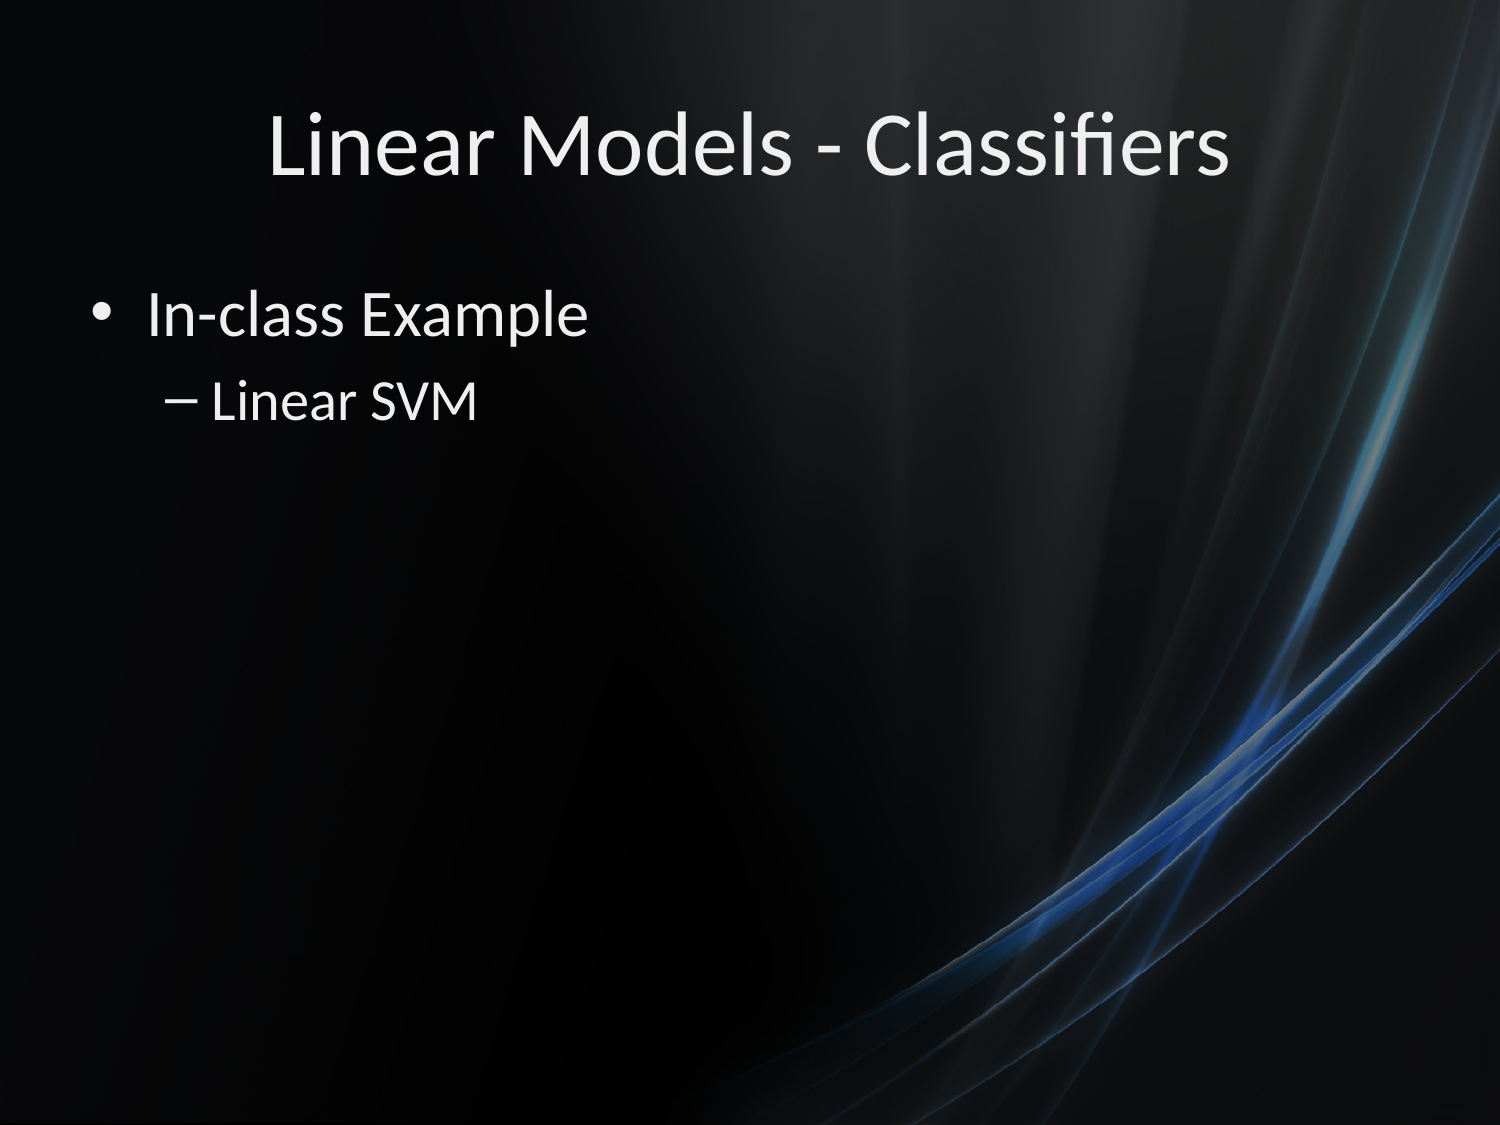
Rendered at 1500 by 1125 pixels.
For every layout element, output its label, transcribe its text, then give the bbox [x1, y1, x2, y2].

title Linear Models - Classifiers [75, 45, 1425, 233]
list In-class Example Linear SVM [75, 262, 1425, 1005]
picture [0, 0, 1500, 1125]
